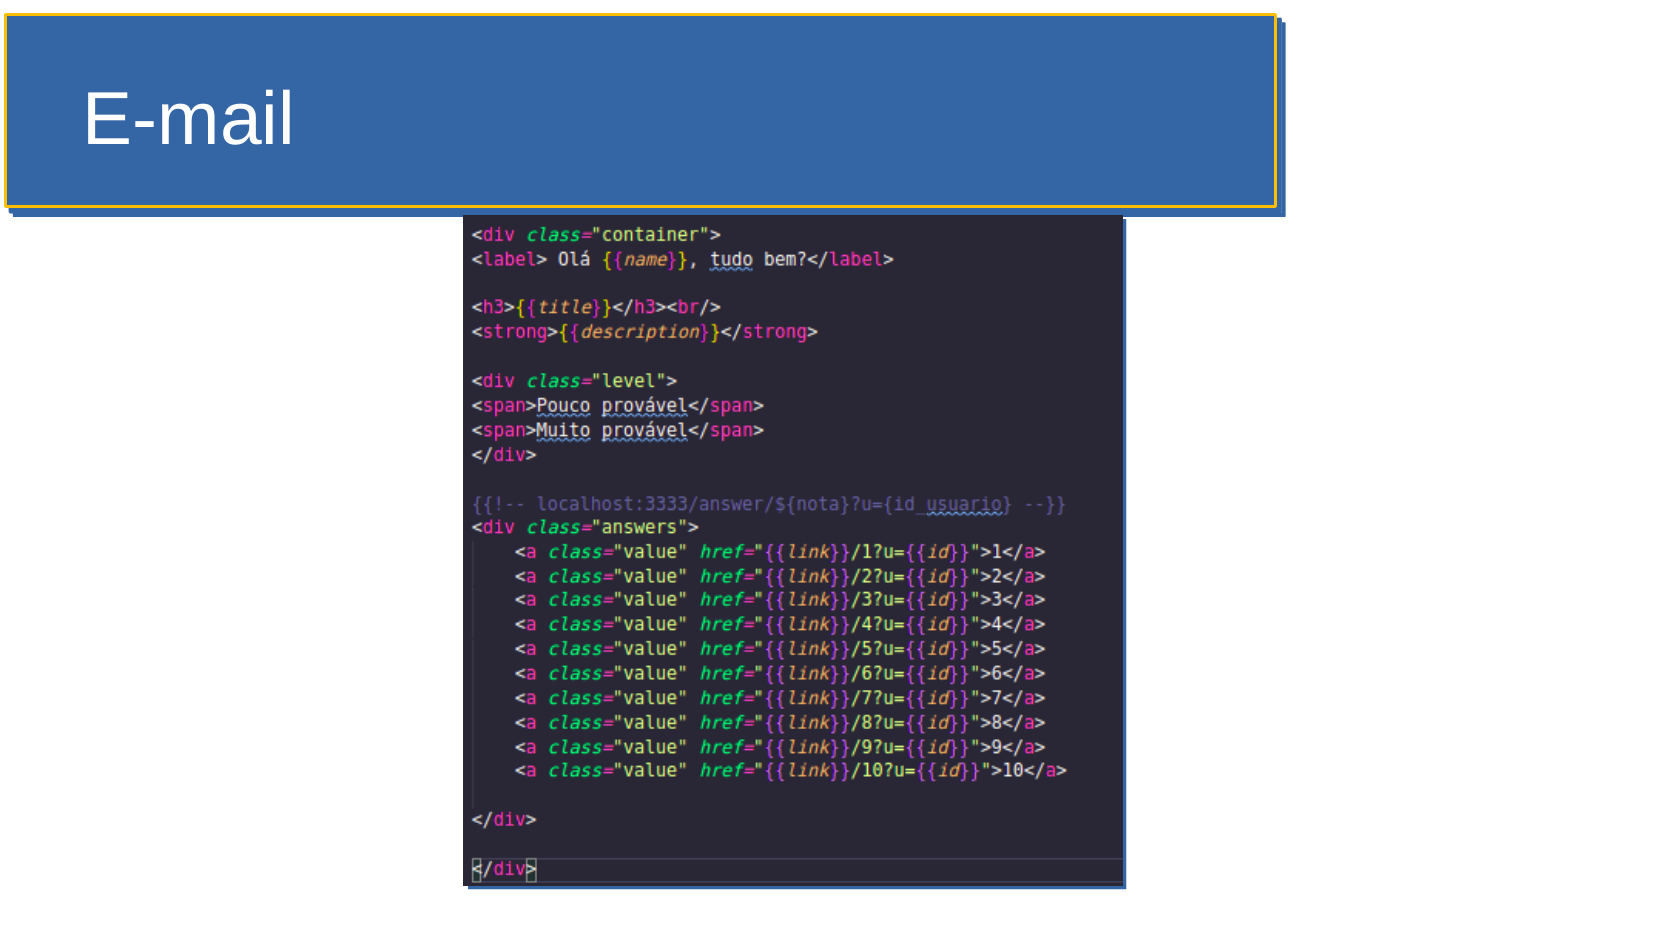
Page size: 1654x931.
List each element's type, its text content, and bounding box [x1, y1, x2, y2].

title E-mail [82, 44, 1235, 192]
picture [463, 215, 1123, 886]
